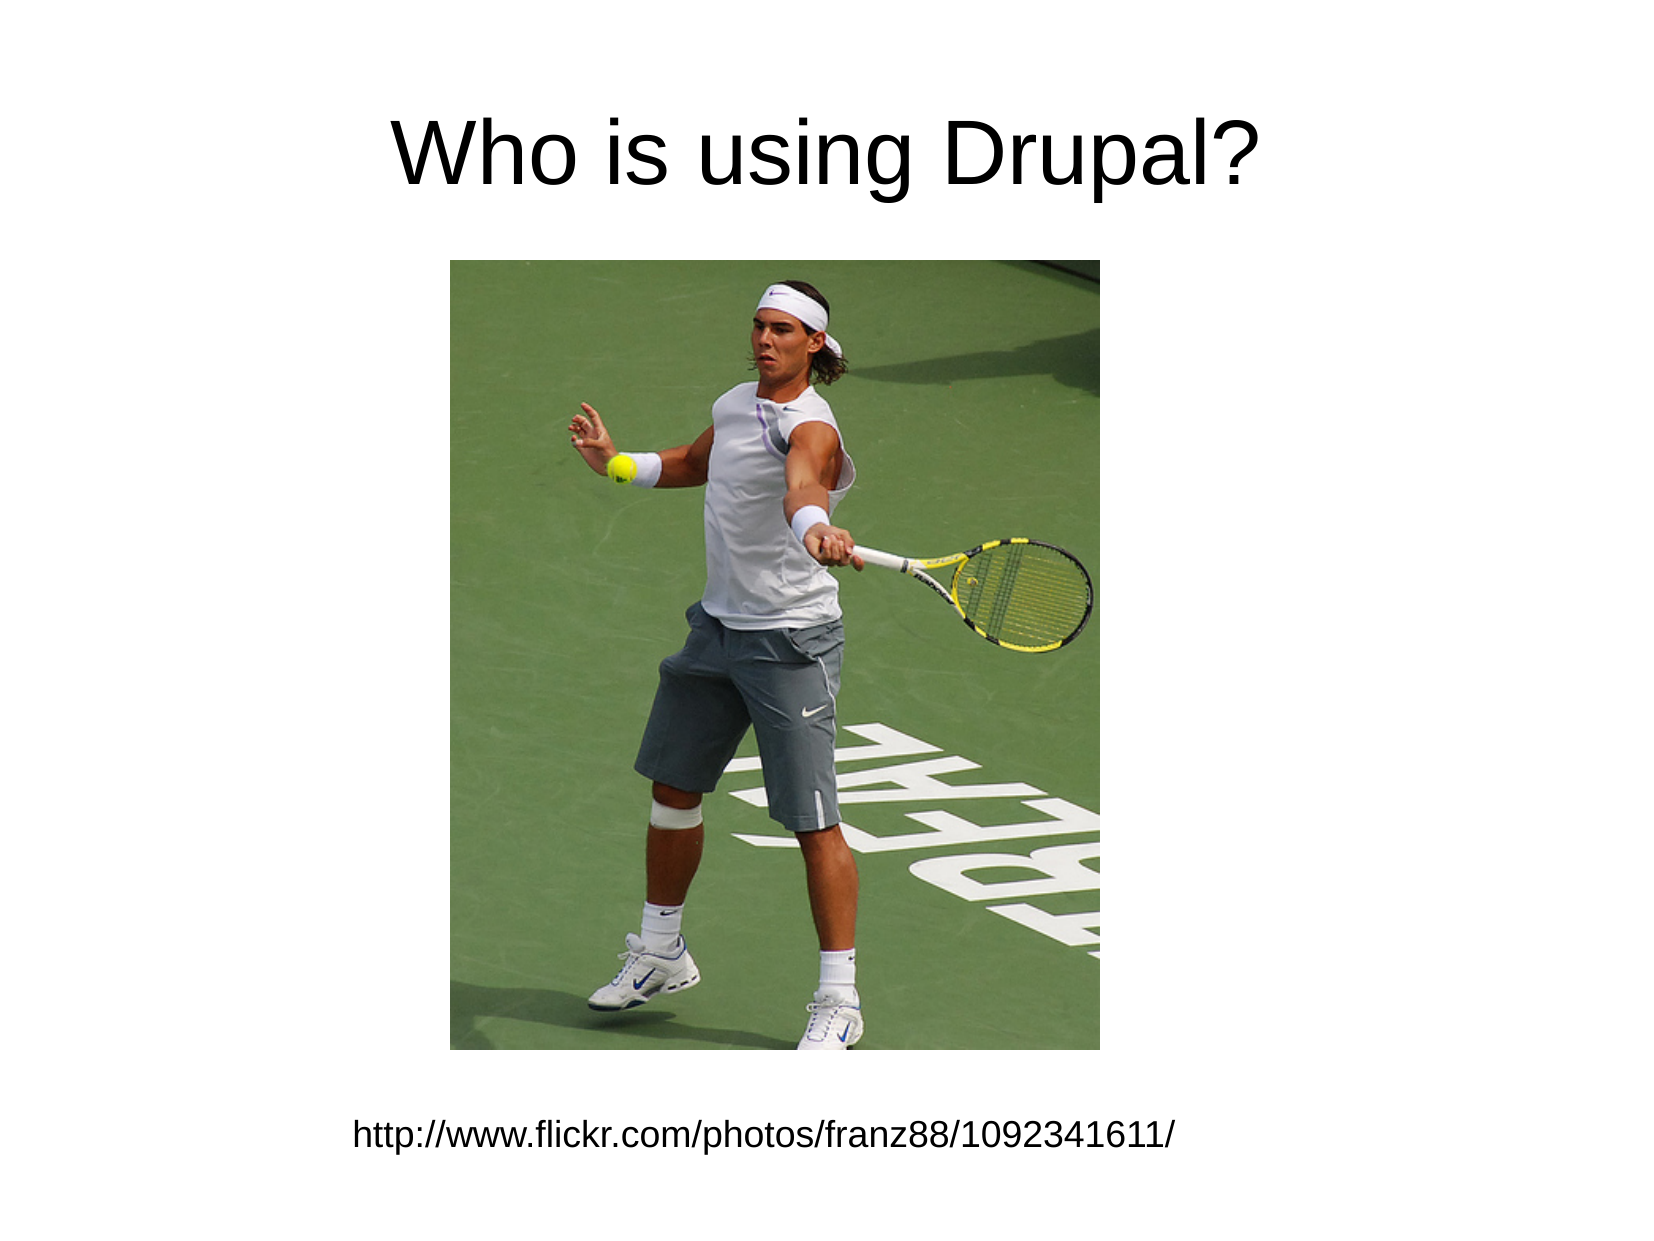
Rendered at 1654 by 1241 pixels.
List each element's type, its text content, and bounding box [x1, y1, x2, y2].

title Who is using Drupal? [82, 49, 1571, 257]
text_box http://www.flickr.com/photos/franz88/1092341611/ [337, 1105, 1538, 1163]
picture [450, 260, 1100, 1051]
